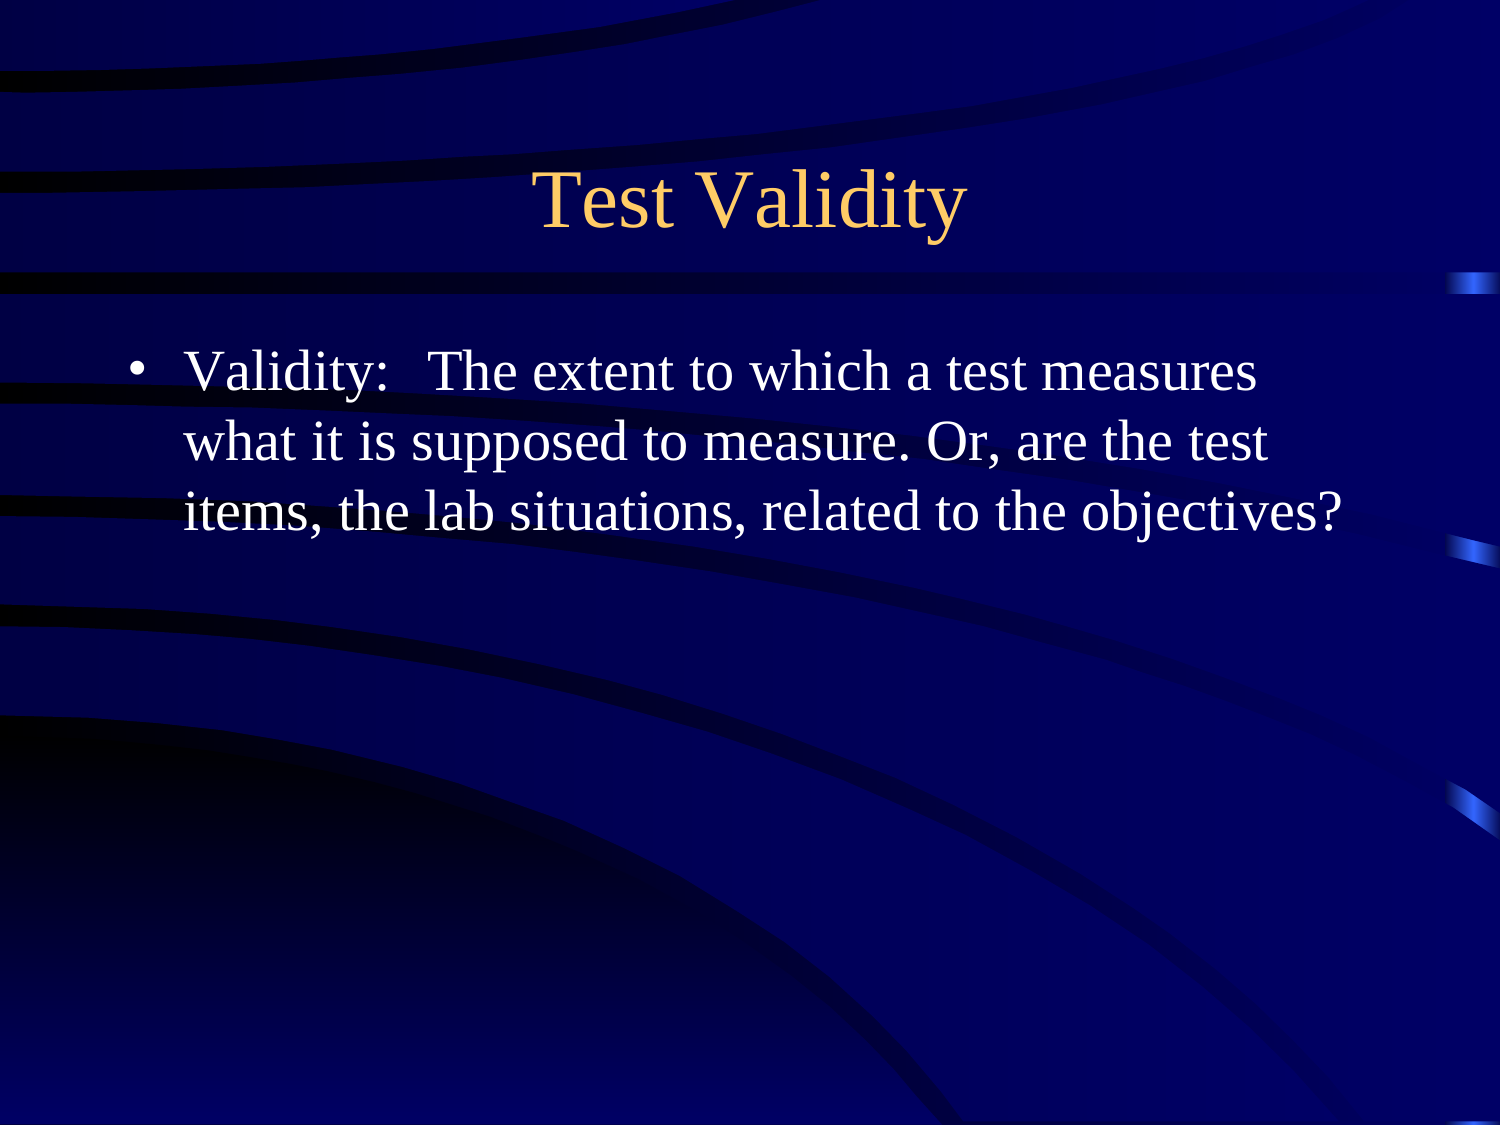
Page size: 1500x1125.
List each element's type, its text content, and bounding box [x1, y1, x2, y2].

title Test Validity [112, 99, 1388, 288]
list Validity: The extent to which a test measures what it is supposed to measure. Or, are the test items, the lab situations, related to the objectives? [112, 324, 1388, 1000]
